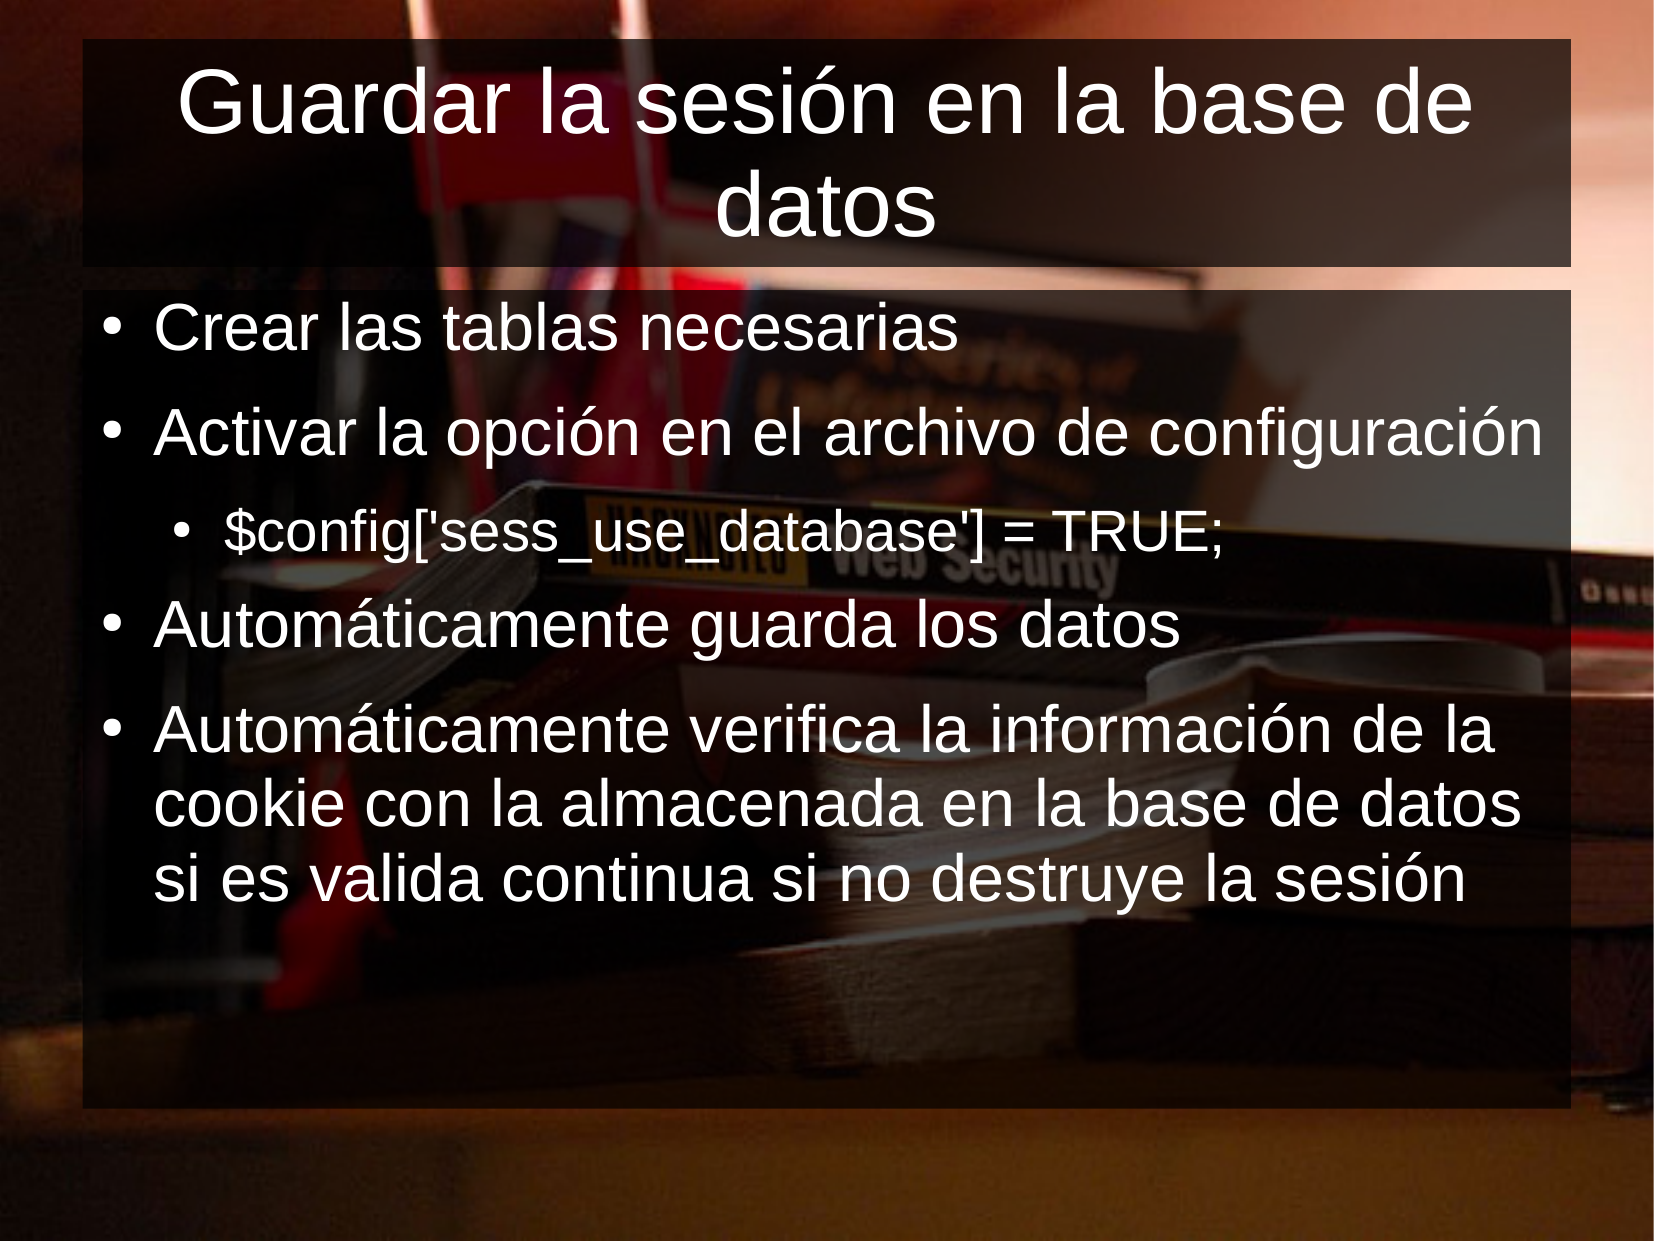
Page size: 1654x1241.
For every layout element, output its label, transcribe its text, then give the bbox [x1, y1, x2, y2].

title Guardar la sesión en la base de datos [82, 39, 1571, 267]
picture [0, 0, 1654, 1241]
list Crear las tablas necesarias Activar la opción en el archivo de configuración $config['sess_use_database'] = TRUE; Automáticamente guarda los datos Automáticamente verifica la información de la cookie con la almacenada en la base de datos si es valida continua si no destruye la sesión [82, 290, 1571, 1109]
